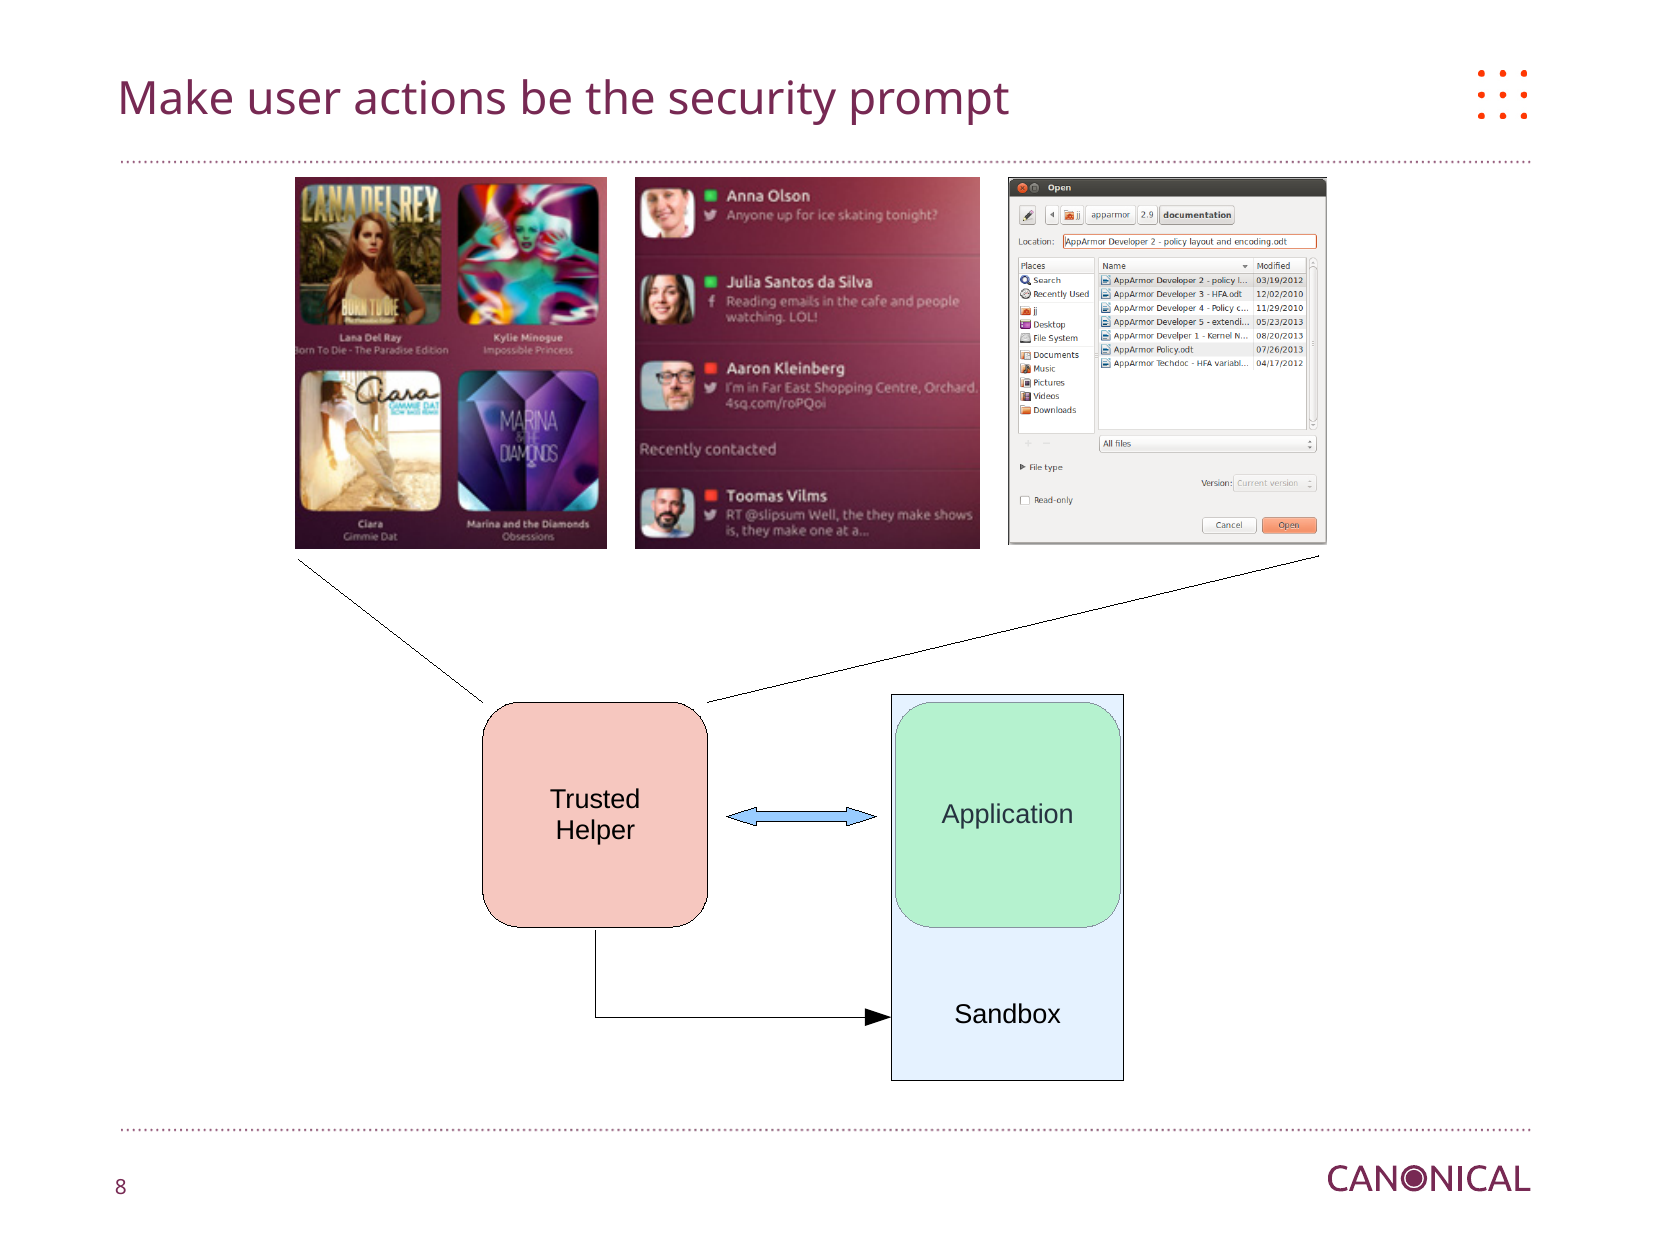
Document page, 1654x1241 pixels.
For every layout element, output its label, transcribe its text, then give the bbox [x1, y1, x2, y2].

picture [111, 1127, 1533, 1134]
text_box [726, 807, 877, 826]
title Make user actions be the security prompt [117, 71, 1447, 123]
picture [111, 159, 1533, 166]
text_box Trusted Helper [482, 702, 708, 928]
picture [295, 177, 607, 549]
picture [635, 177, 980, 549]
text_box Sandbox [891, 694, 1124, 1081]
picture [1008, 177, 1327, 545]
picture [1478, 70, 1527, 119]
